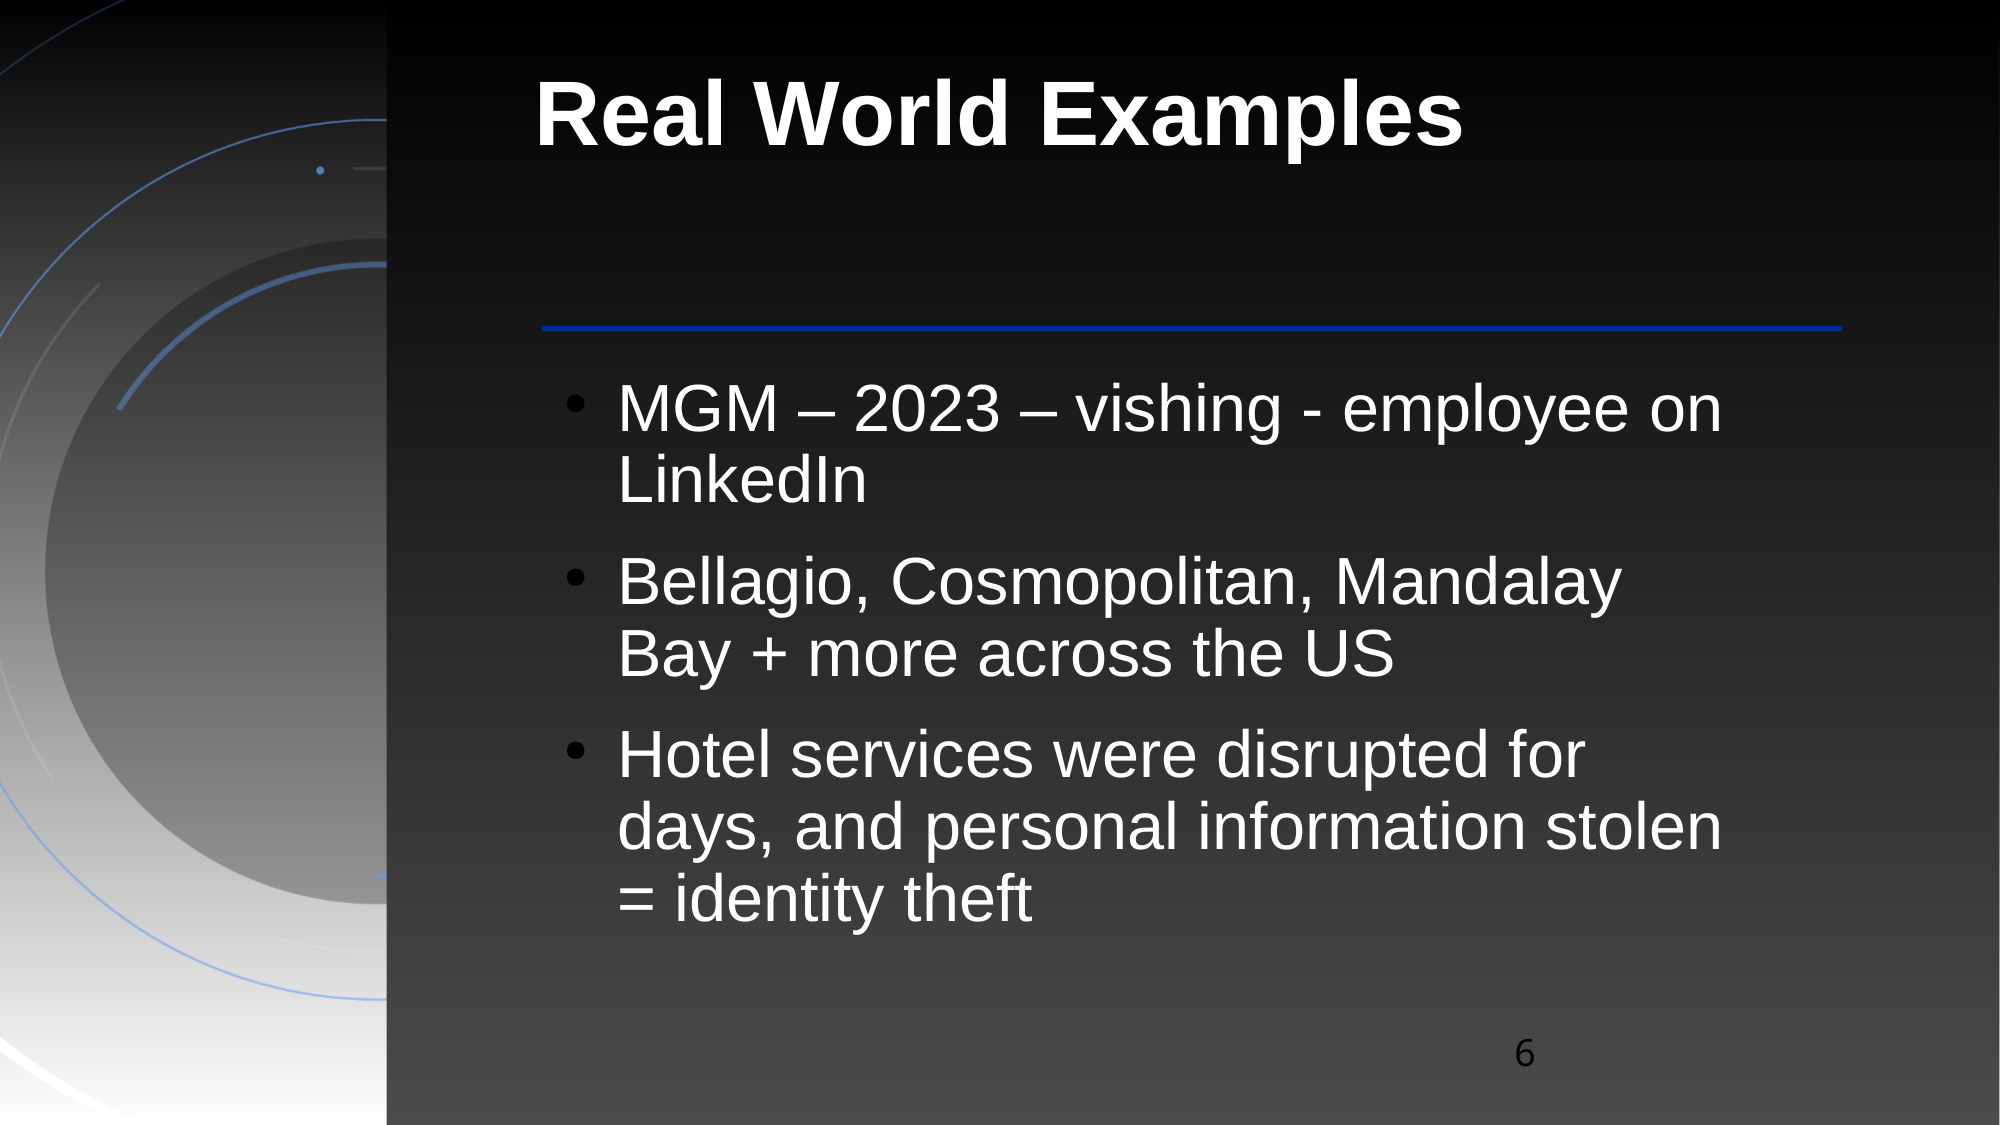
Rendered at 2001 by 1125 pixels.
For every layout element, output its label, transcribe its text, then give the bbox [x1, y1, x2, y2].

list MGM – 2023 – vishing - employee on LinkedIn Bellagio, Cosmopolitan, Mandalay Bay + more across the US Hotel services were disrupted for days, and personal information stolen = identity theft [531, 366, 1749, 970]
slide_number <number> [1499, 1021, 1950, 1082]
picture [0, 0, 387, 1124]
title Real World Examples [519, 59, 1737, 331]
